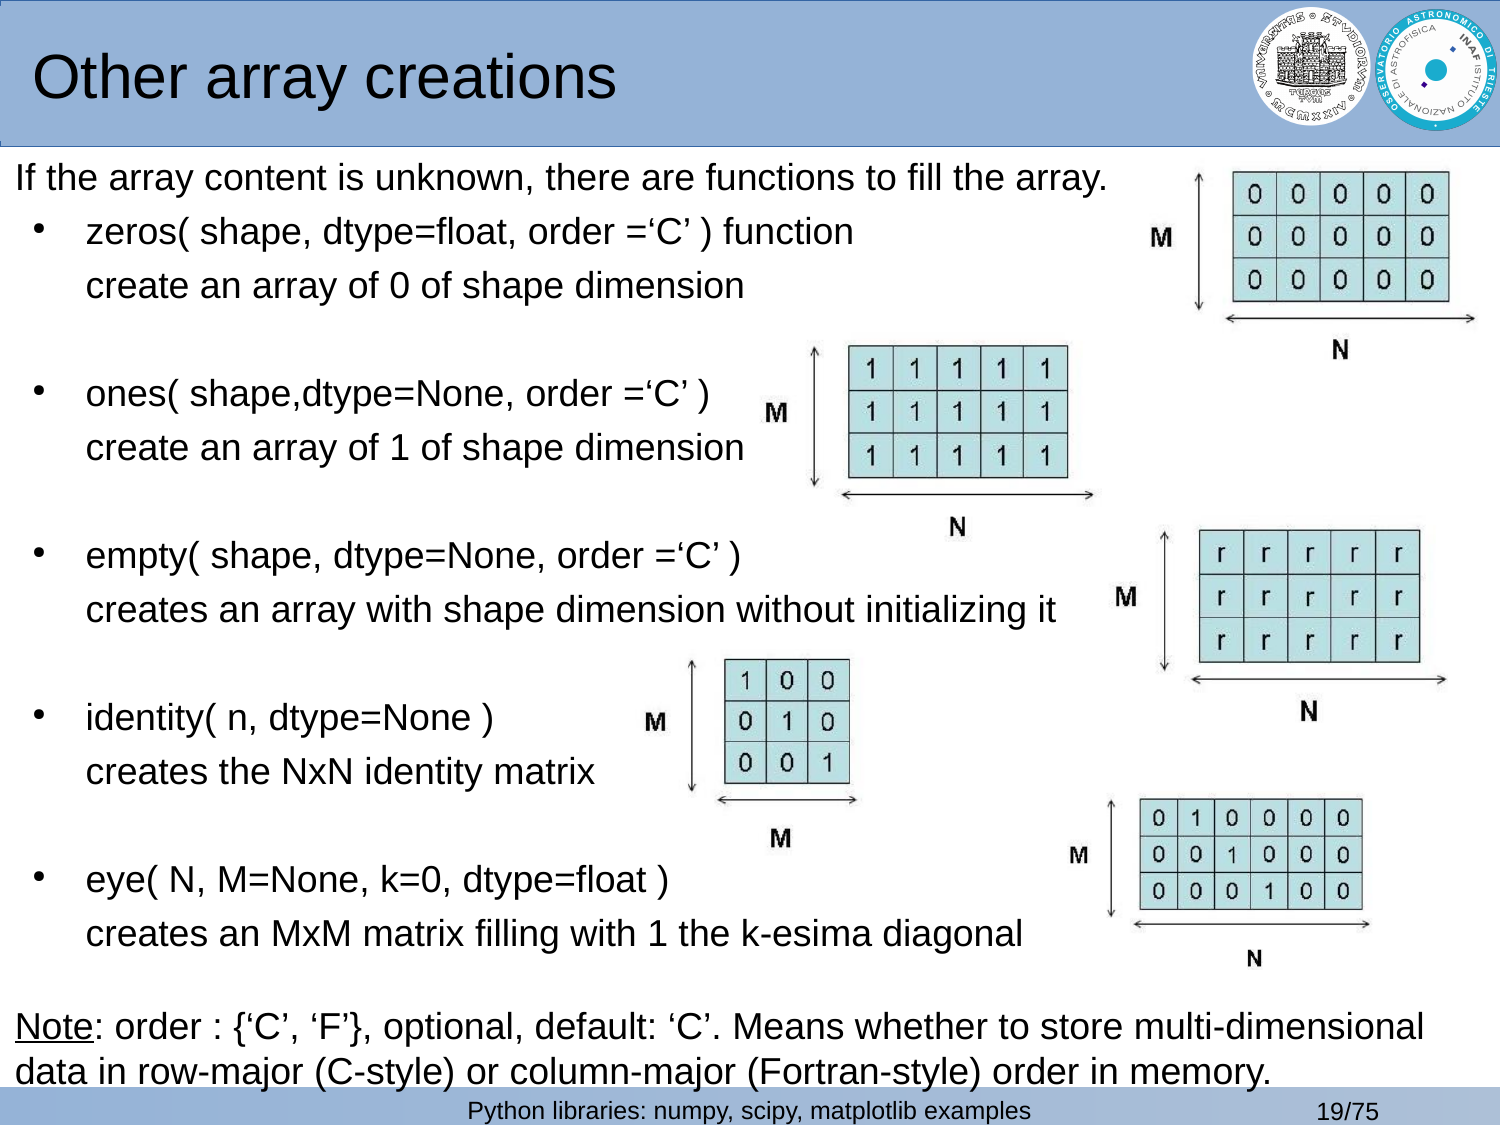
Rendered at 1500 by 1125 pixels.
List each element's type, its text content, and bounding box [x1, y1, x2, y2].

list If the array content is unknown, there are functions to fill the array. zeros( shape, dtype=float, order =‘C’ ) function create an array of 0 of shape dimension ones( shape,dtype=None, order =‘C’ ) create an array of 1 of shape dimension empty( shape, dtype=None, order =‘C’ ) creates an array with shape dimension without initializing it identity( n, dtype=None ) creates the NxN identity matrix eye( N, M=None, k=0, dtype=float ) creates an MxM matrix filling with 1 the k-esima diagonal Note: order : {‘C’, ‘F’}, optional, default: ‘C’. Means whether to store multi-dimensional data in row-major (C-style) or column-major (Fortran-style) order in memory. [0, 145, 1500, 1007]
picture [624, 644, 871, 856]
picture [1136, 157, 1492, 365]
picture [1253, 0, 1500, 145]
picture [1053, 791, 1376, 970]
picture [754, 332, 1448, 723]
text_box Other array creations [0, 5, 1253, 141]
